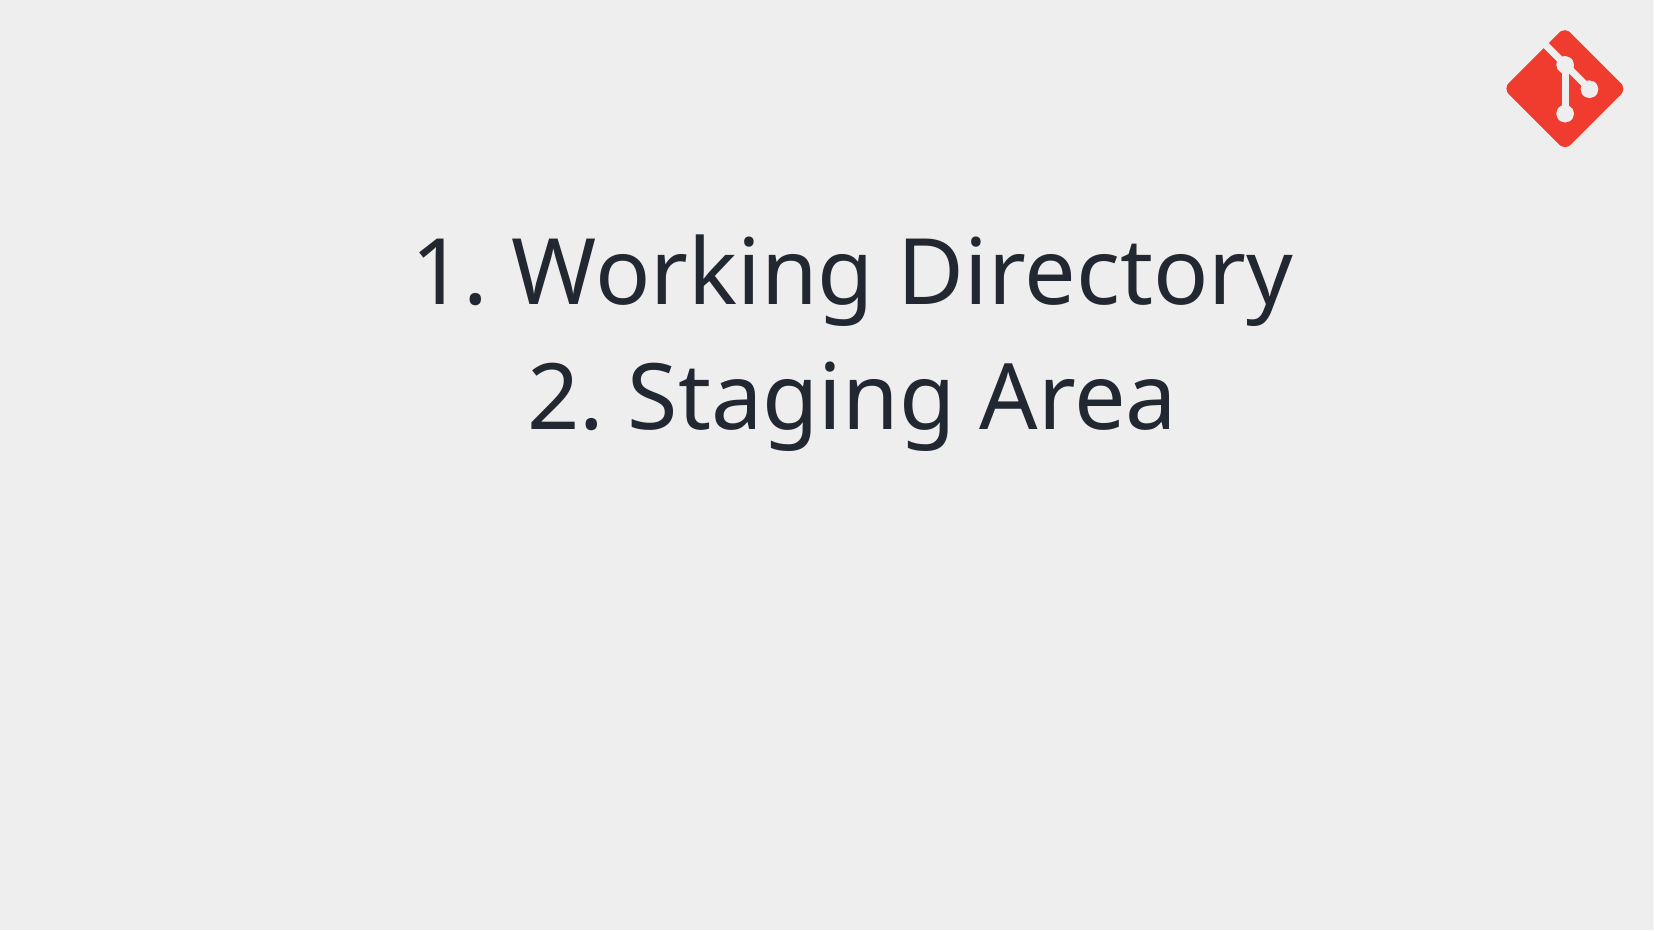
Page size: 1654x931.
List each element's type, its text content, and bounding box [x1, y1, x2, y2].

title 1. Working Directory 2. Staging Area [169, 116, 1536, 798]
picture [1505, 29, 1625, 148]
